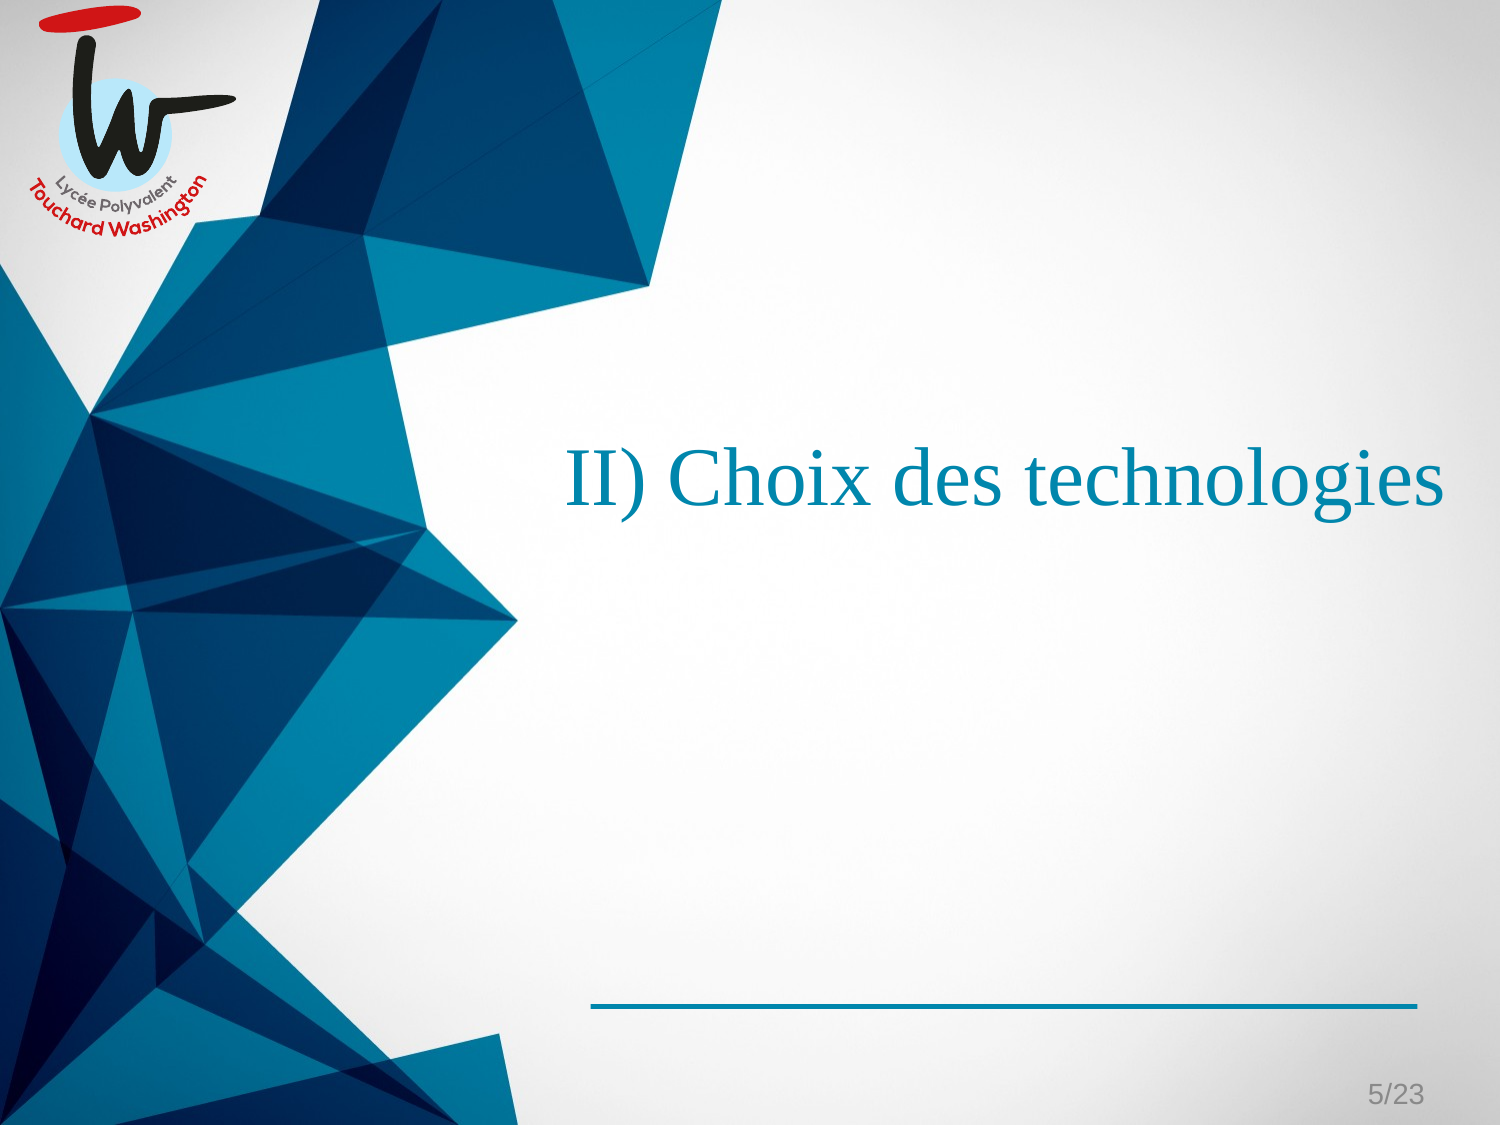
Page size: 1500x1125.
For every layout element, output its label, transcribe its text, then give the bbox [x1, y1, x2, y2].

picture [0, 0, 1500, 1125]
title II) Choix des technologies [354, 383, 1447, 572]
